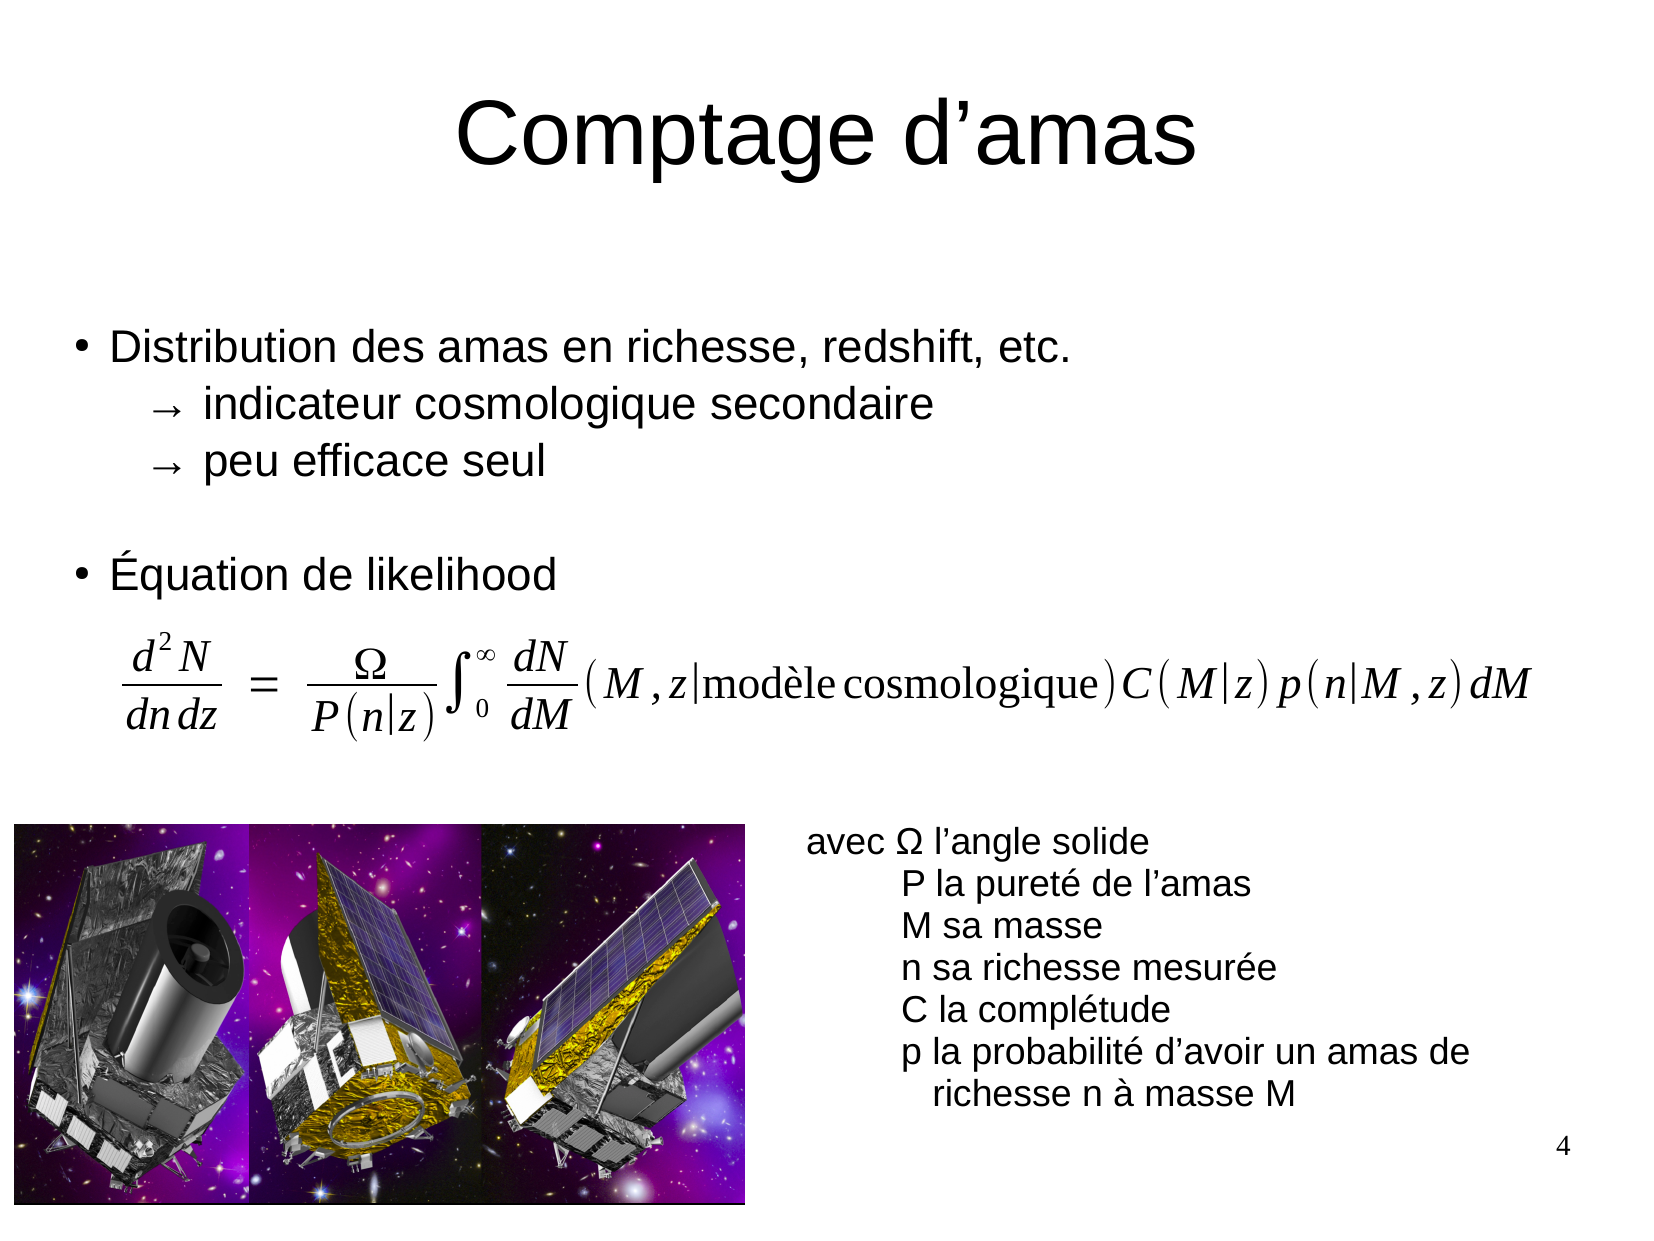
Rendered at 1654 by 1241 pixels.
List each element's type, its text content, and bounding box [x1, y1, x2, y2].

picture [14, 824, 745, 1205]
title Comptage d’amas [82, 52, 1571, 198]
text_box Distribution des amas en richesse, redshift, etc. → indicateur cosmologique secondaire → peu efficace seul Équation de likelihood [59, 198, 1583, 780]
text_box avec Ω l’angle solide P la pureté de l’amas M sa masse n sa richesse mesurée C la complétude p la probabilité d’avoir un amas de richesse n à masse M [791, 813, 1595, 1123]
chart [114, 624, 1541, 744]
